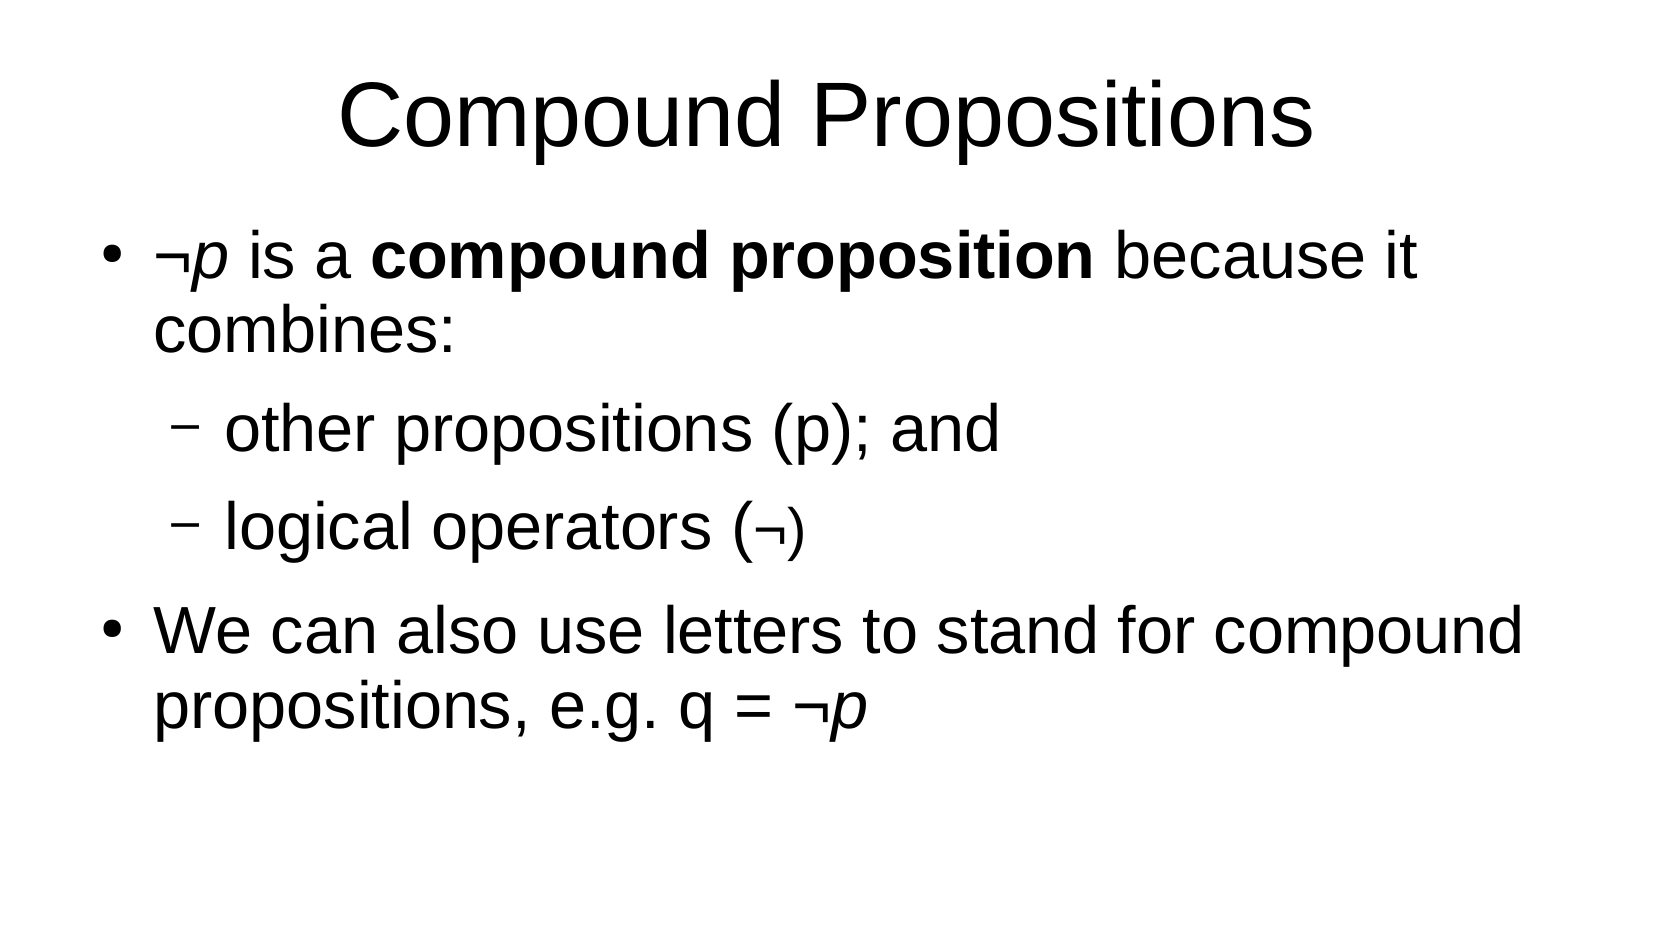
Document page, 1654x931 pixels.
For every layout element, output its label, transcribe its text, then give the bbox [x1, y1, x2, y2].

title Compound Propositions [82, 37, 1571, 193]
list ¬p is a compound proposition because it combines: other propositions (p); and logical operators (¬) We can also use letters to stand for compound propositions, e.g. q = ¬p [82, 217, 1571, 758]
